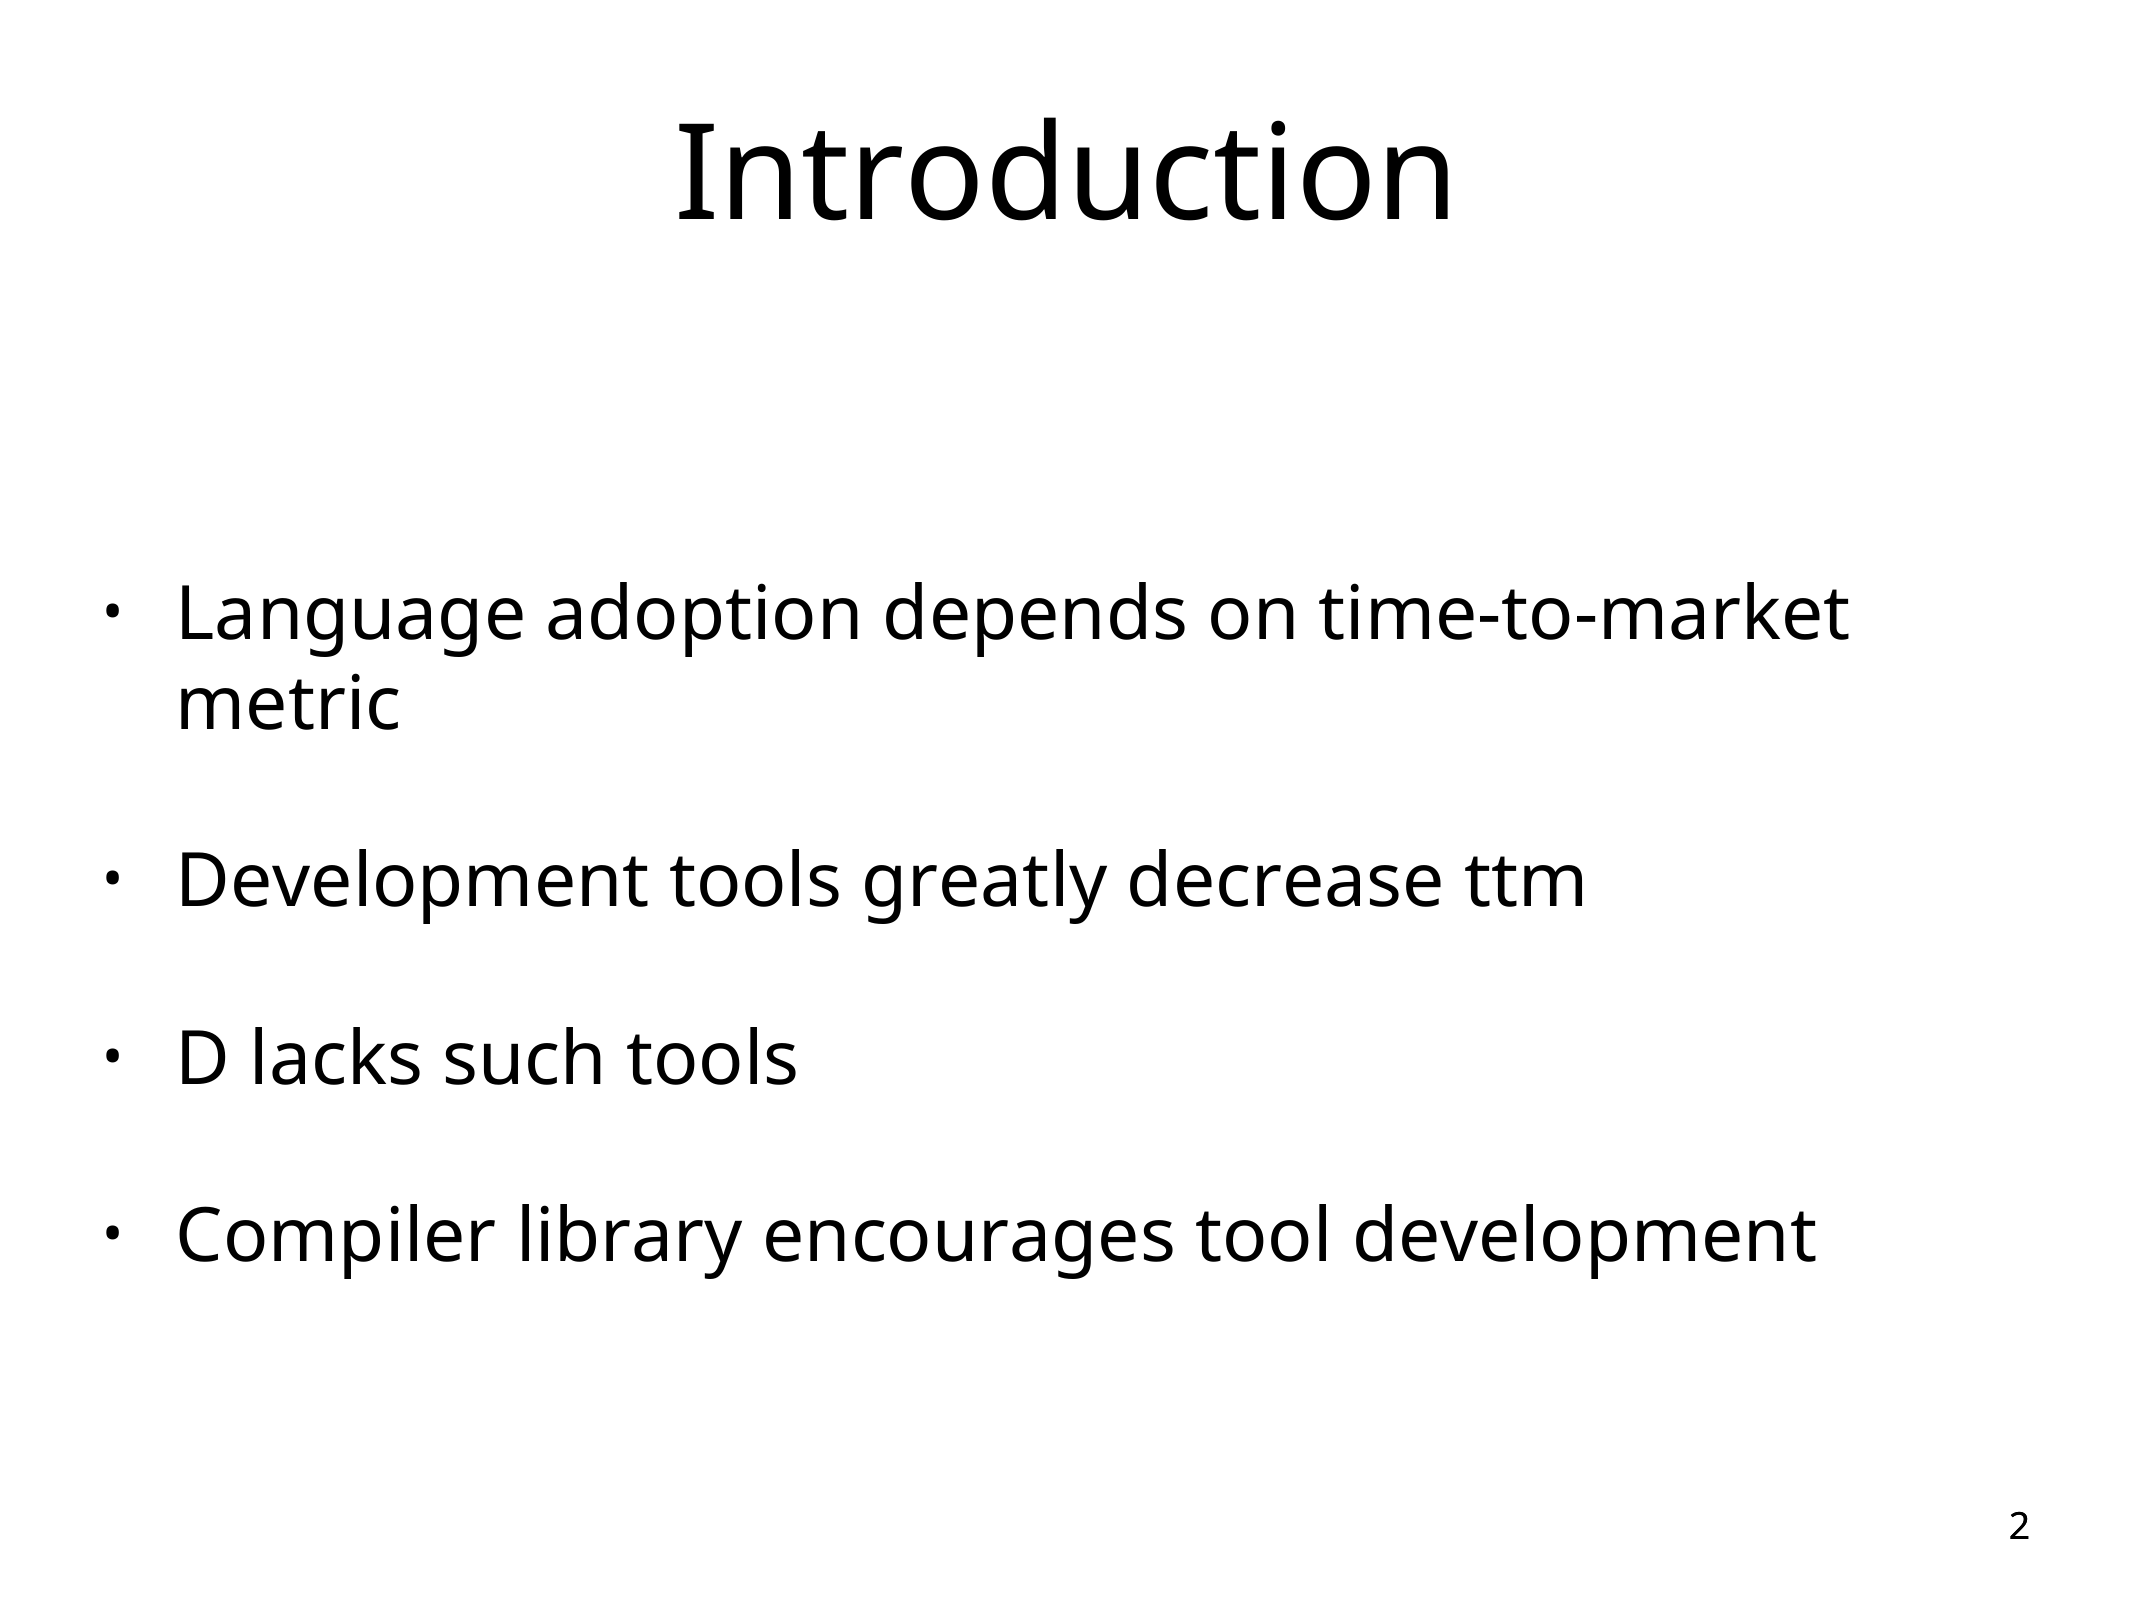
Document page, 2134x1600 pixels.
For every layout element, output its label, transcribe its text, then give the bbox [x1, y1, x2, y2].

list Language adoption depends on time-to-market metric Development tools greatly decrease ttm D lacks such tools Compiler library encourages tool development [94, 332, 2039, 1509]
title Introduction [156, 72, 1978, 261]
text_box <number> [1985, 1493, 2055, 1557]
